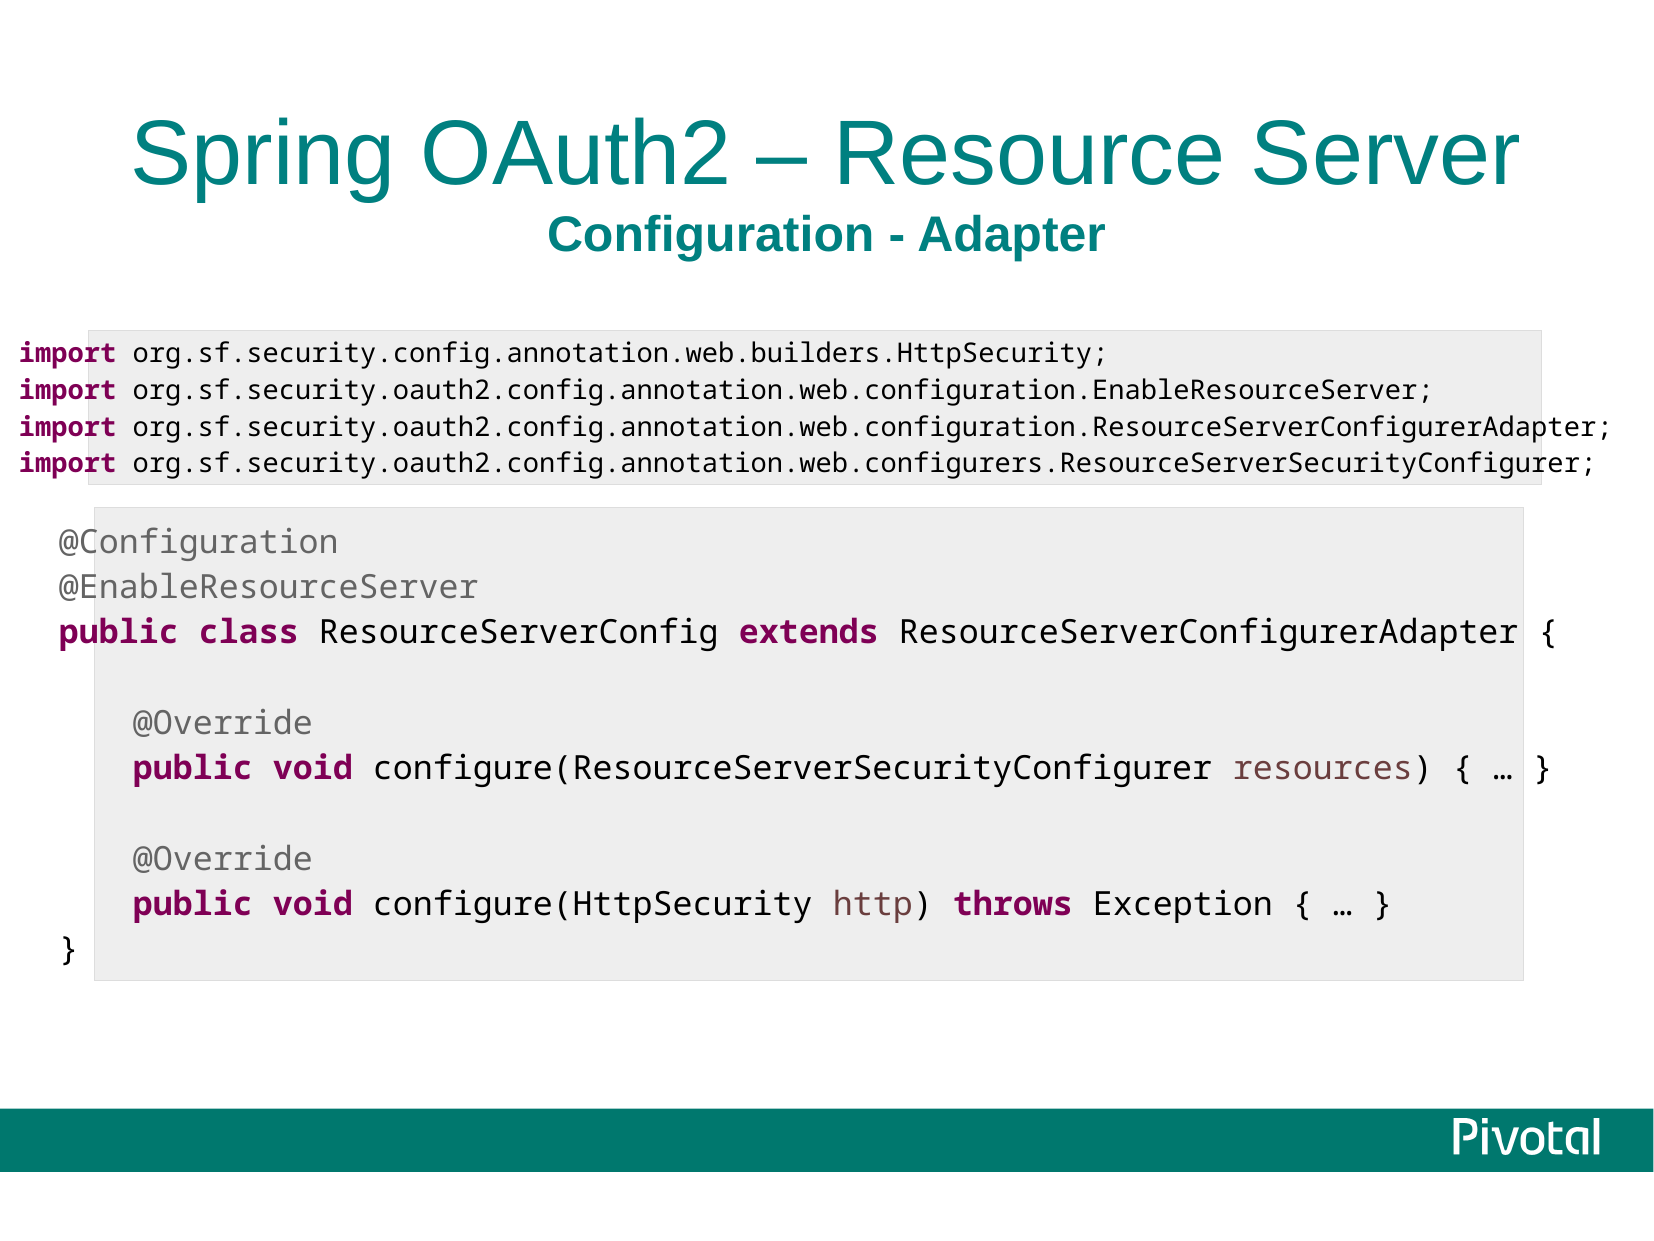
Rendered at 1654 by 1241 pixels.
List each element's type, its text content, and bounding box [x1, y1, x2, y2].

text_box Configuration - Adapter [0, 198, 1654, 274]
picture [1452, 1115, 1601, 1158]
title Spring OAuth2 – Resource Server [82, 49, 1571, 198]
text_box @Configuration @EnableResourceServer public class ResourceServerConfig extends ResourceServerConfigurerAdapter { @Override public void configure(ResourceServerSecurityConfigurer resources) { … } @Override public void configure(HttpSecurity http) throws Exception { … } } [94, 507, 1524, 981]
text_box import org.sf.security.config.annotation.web.builders.HttpSecurity; import org.sf.security.oauth2.config.annotation.web.configuration.EnableResourceServer; import org.sf.security.oauth2.config.annotation.web.configuration.ResourceServerConfigurerAdapter; import org.sf.security.oauth2.config.annotation.web.configurers.ResourceServerSecurityConfigurer; [88, 330, 1542, 485]
